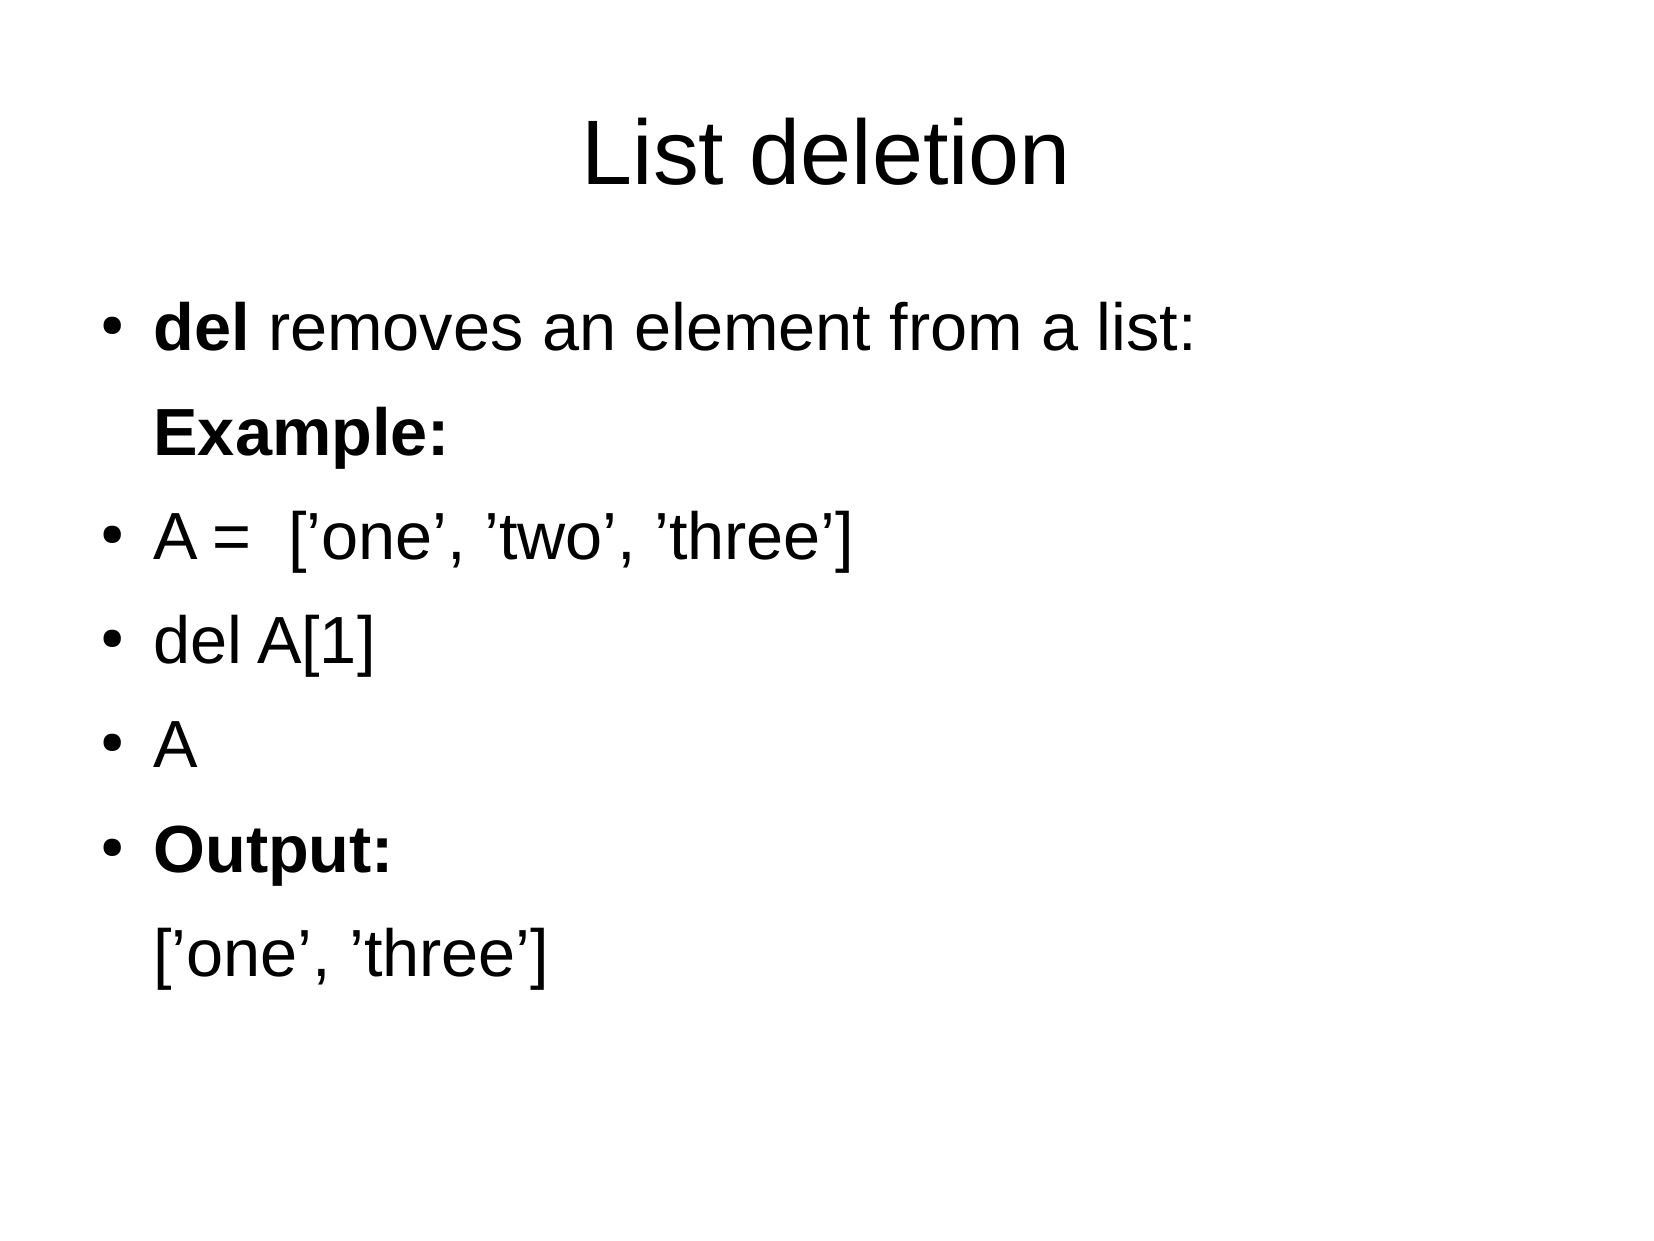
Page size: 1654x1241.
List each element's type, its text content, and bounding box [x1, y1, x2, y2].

list del removes an element from a list: Example: A = [’one’, ’two’, ’three’] del A[1] A Output: [’one’, ’three’] [82, 290, 1571, 1010]
title List deletion [82, 49, 1571, 257]
